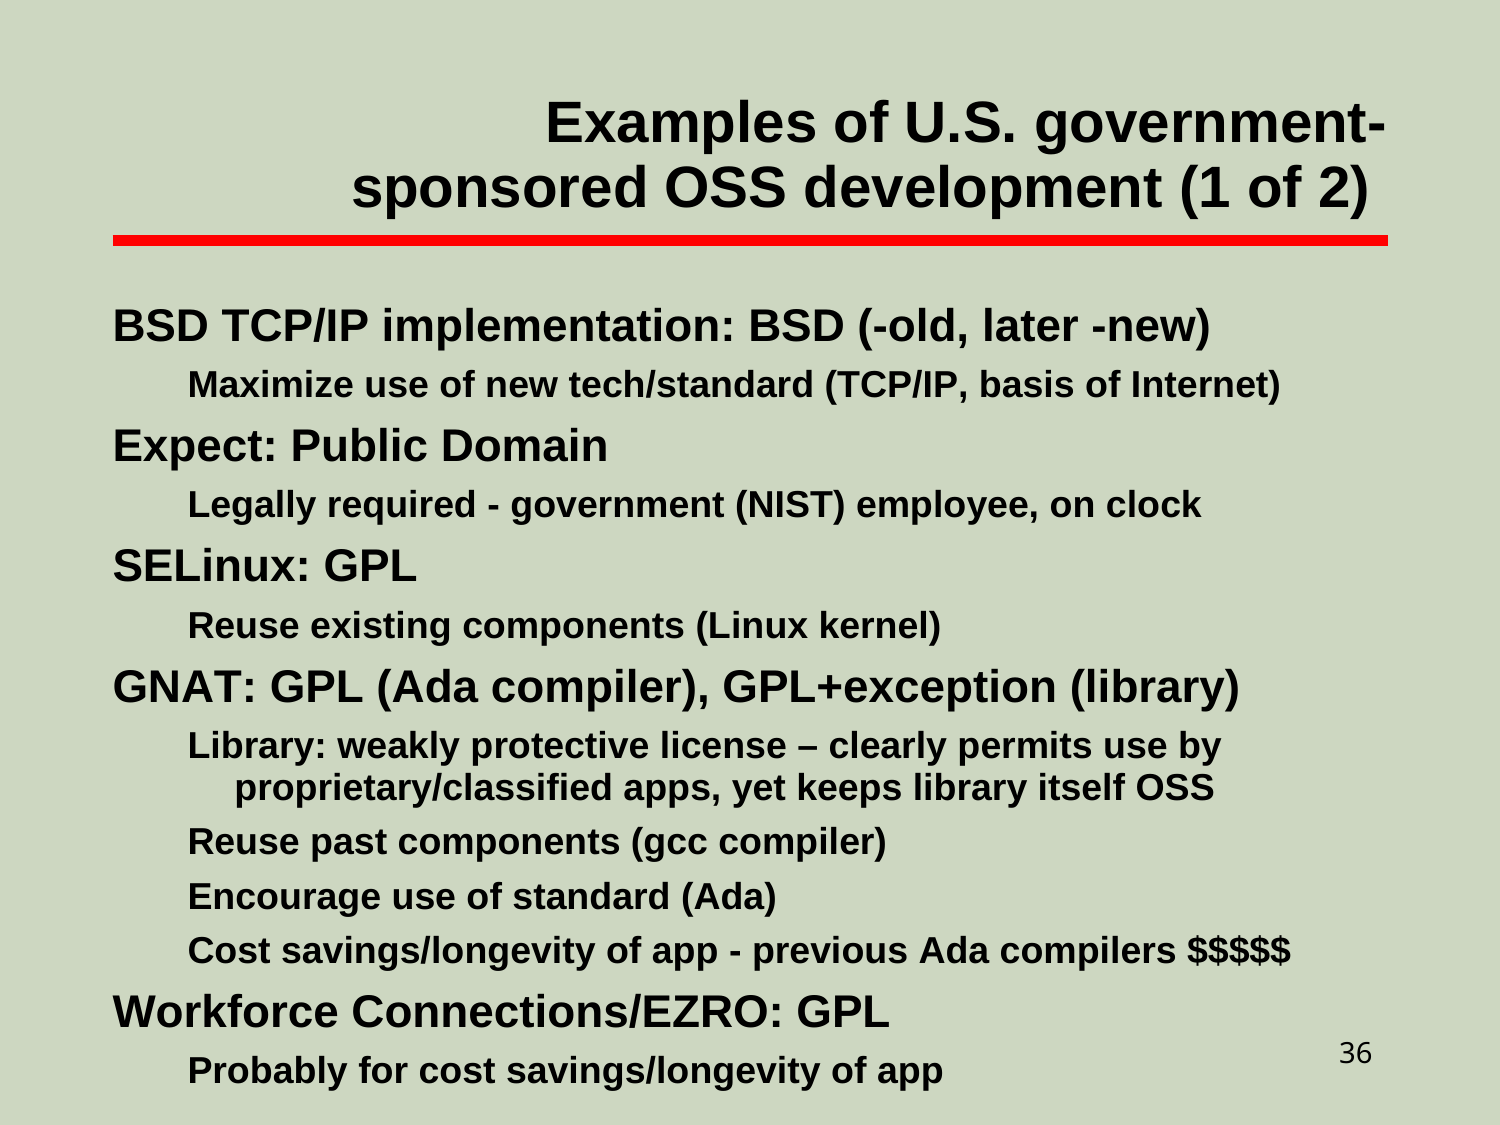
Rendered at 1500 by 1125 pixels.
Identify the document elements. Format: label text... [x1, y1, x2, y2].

list BSD TCP/IP implementation: BSD (-old, later -new) Maximize use of new tech/standard (TCP/IP, basis of Internet) Expect: Public Domain Legally required - government (NIST) employee, on clock SELinux: GPL Reuse existing components (Linux kernel) GNAT: GPL (Ada compiler), GPL+exception (library) Library: weakly protective license – clearly permits use by proprietary/classified apps, yet keeps library itself OSS Reuse past components (gcc compiler) Encourage use of standard (Ada) Cost savings/longevity of app - previous Ada compilers $$$$$ Workforce Connections/EZRO: GPL Probably for cost savings/longevity of app [112, 299, 1388, 1092]
title Examples of U.S. government-sponsored OSS development (1 of 2) [337, 89, 1388, 220]
